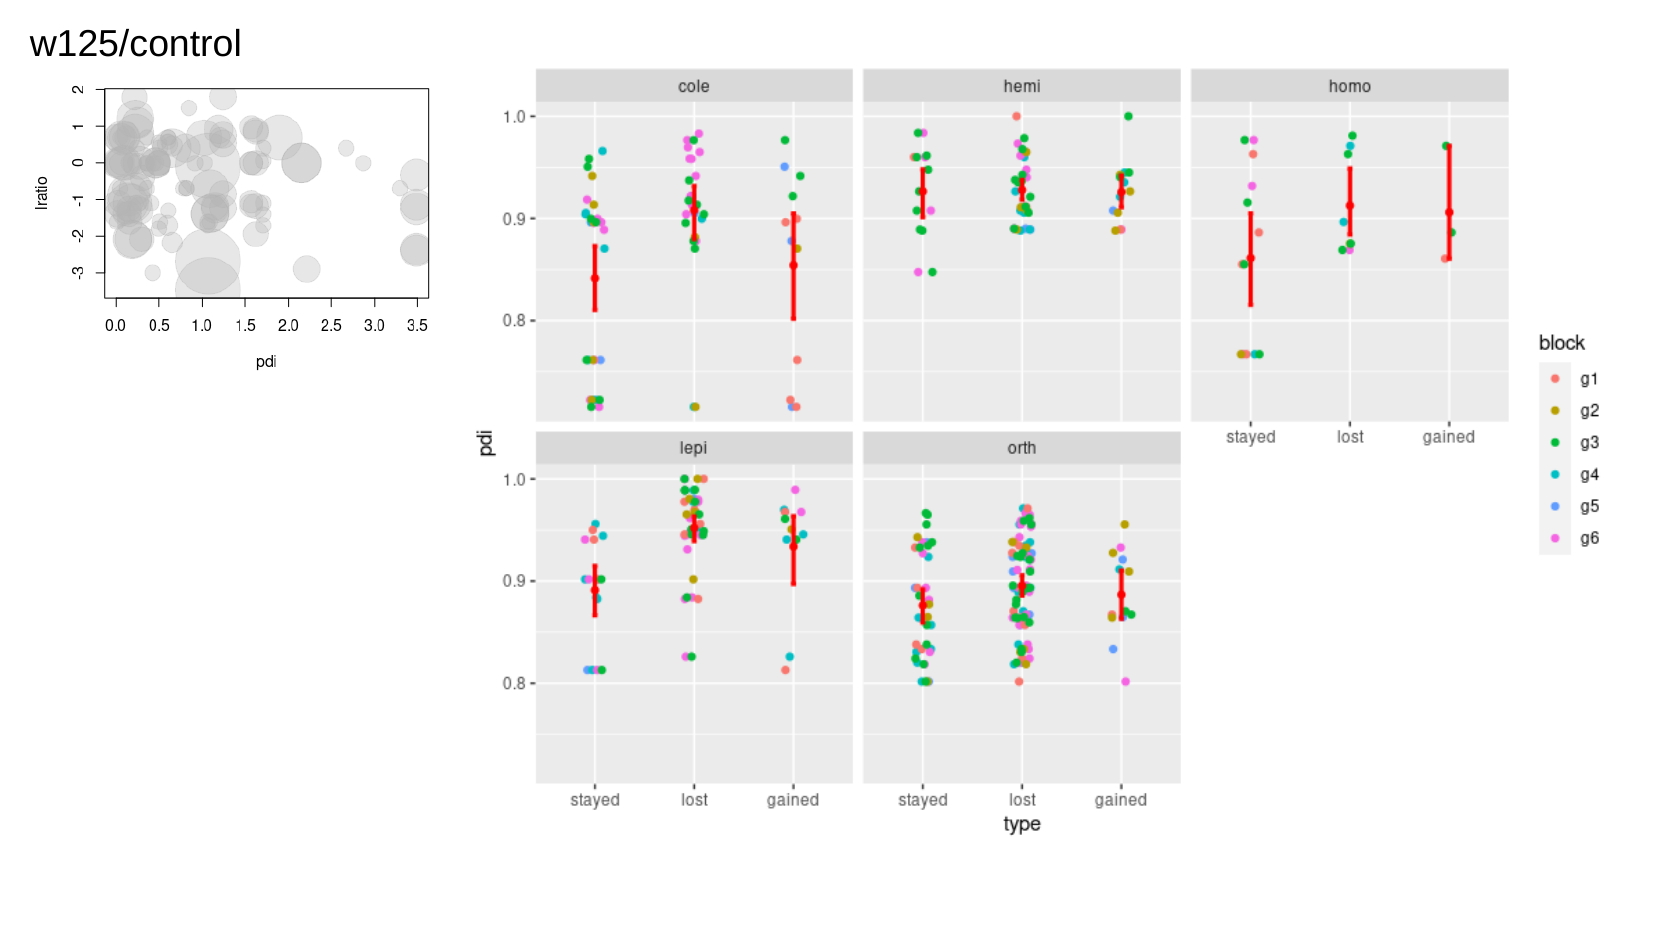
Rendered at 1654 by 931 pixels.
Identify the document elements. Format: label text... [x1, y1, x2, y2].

picture [30, 14, 466, 390]
picture [467, 59, 1621, 846]
text_box w125/control [15, 15, 346, 114]
